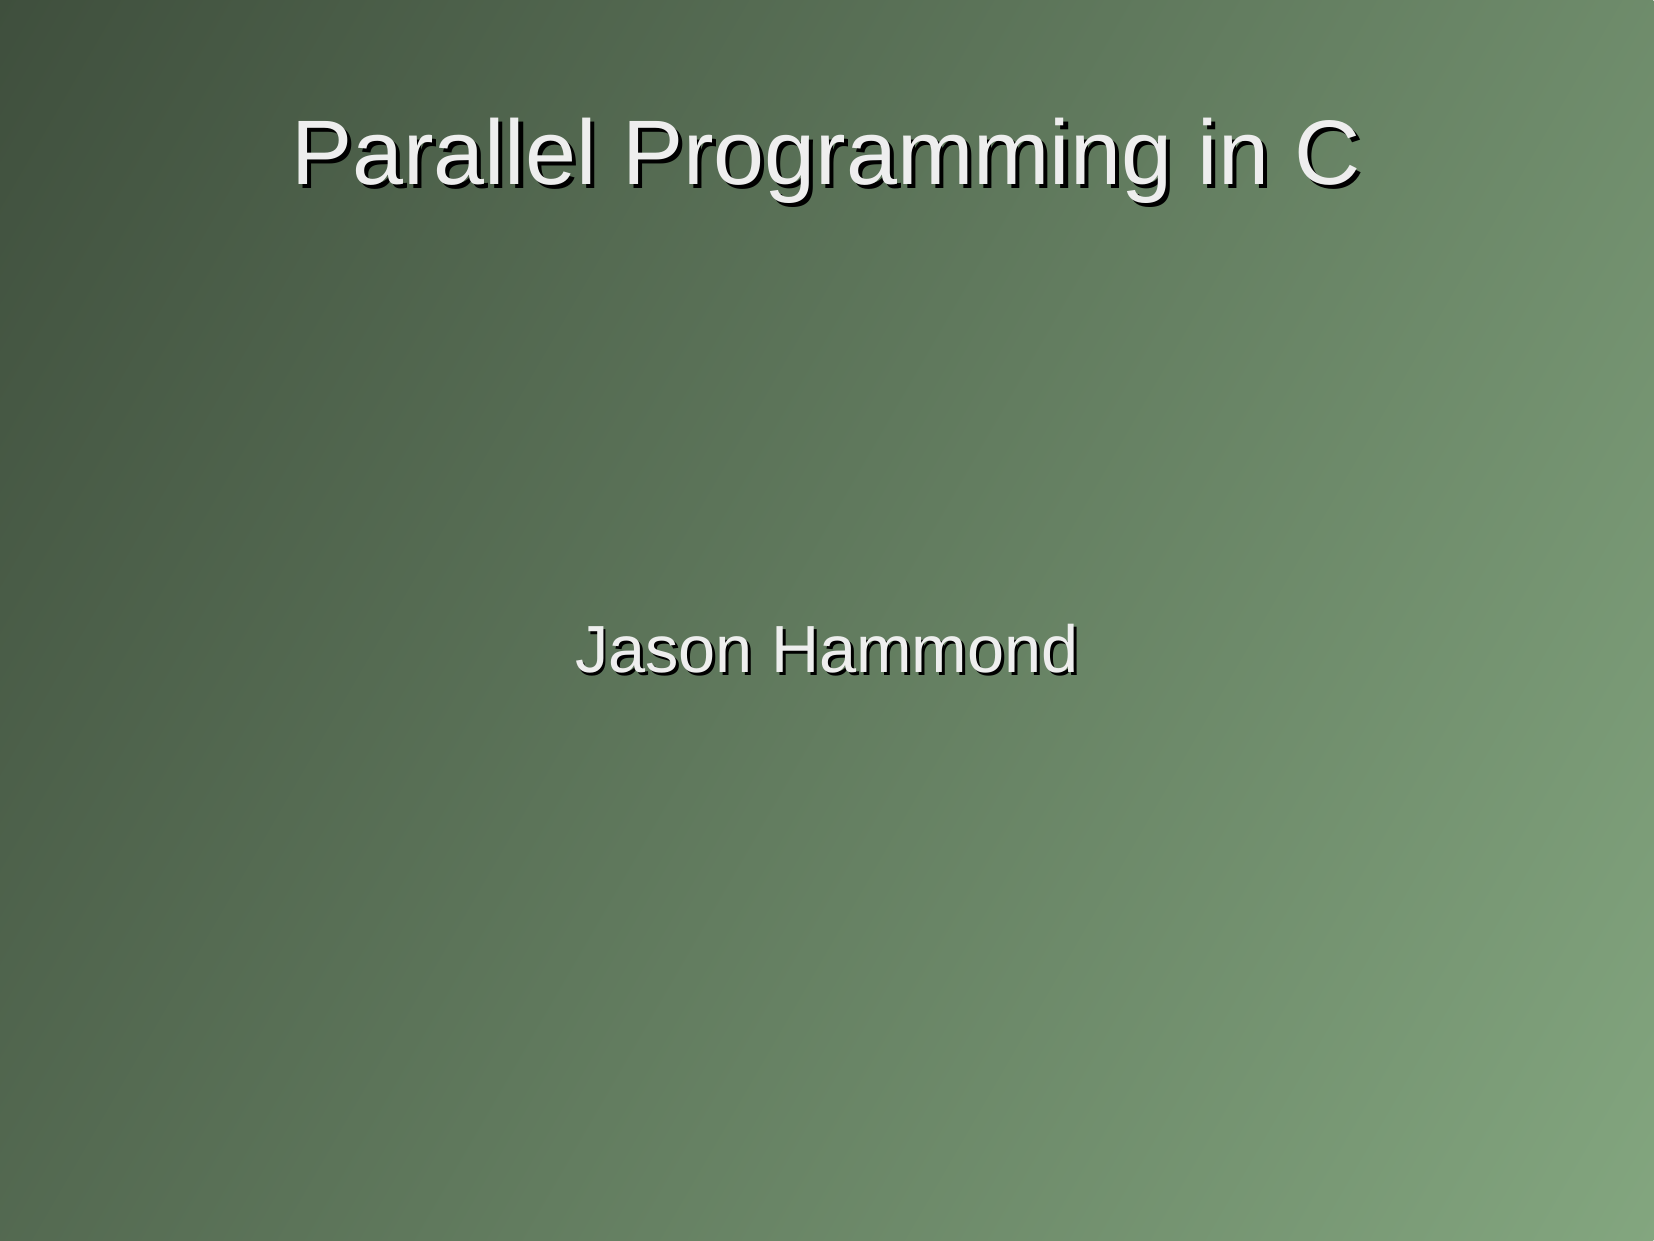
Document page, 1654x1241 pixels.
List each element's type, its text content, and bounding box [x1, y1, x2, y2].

subtitle Jason Hammond [82, 290, 1571, 1010]
title Parallel Programming in C [82, 49, 1571, 257]
